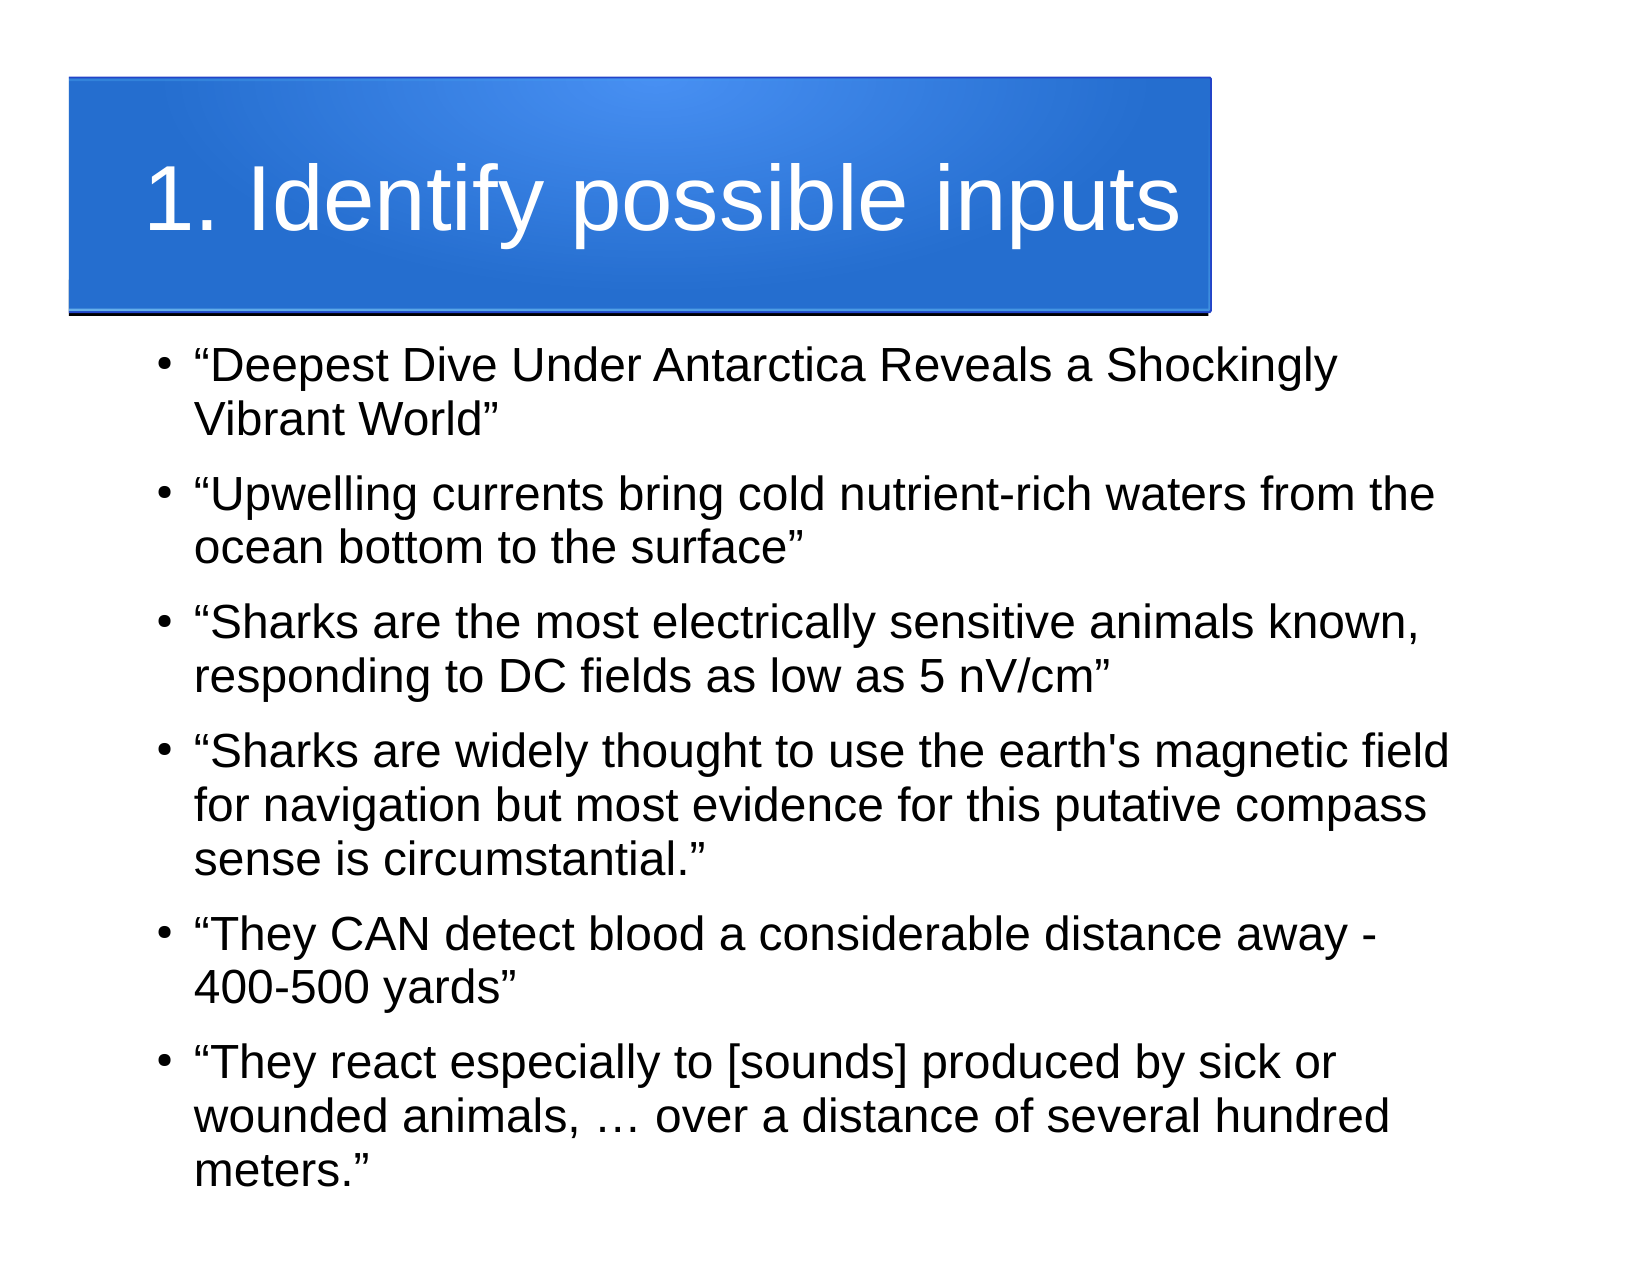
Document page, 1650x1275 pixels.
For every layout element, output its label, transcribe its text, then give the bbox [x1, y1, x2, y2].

title 1. Identify possible inputs [143, 102, 1185, 294]
list “Deepest Dive Under Antarctica Reveals a Shockingly Vibrant World” “Upwelling currents bring cold nutrient-rich waters from the ocean bottom to the surface” “Sharks are the most electrically sensitive animals known, responding to DC fields as low as 5 nV/cm” “Sharks are widely thought to use the earth's magnetic field for navigation but most evidence for this putative compass sense is circumstantial.” “They CAN detect blood a considerable distance away - 400-500 yards” “They react especially to [sounds] produced by sick or wounded animals, … over a distance of several hundred meters.” [143, 337, 1489, 1205]
